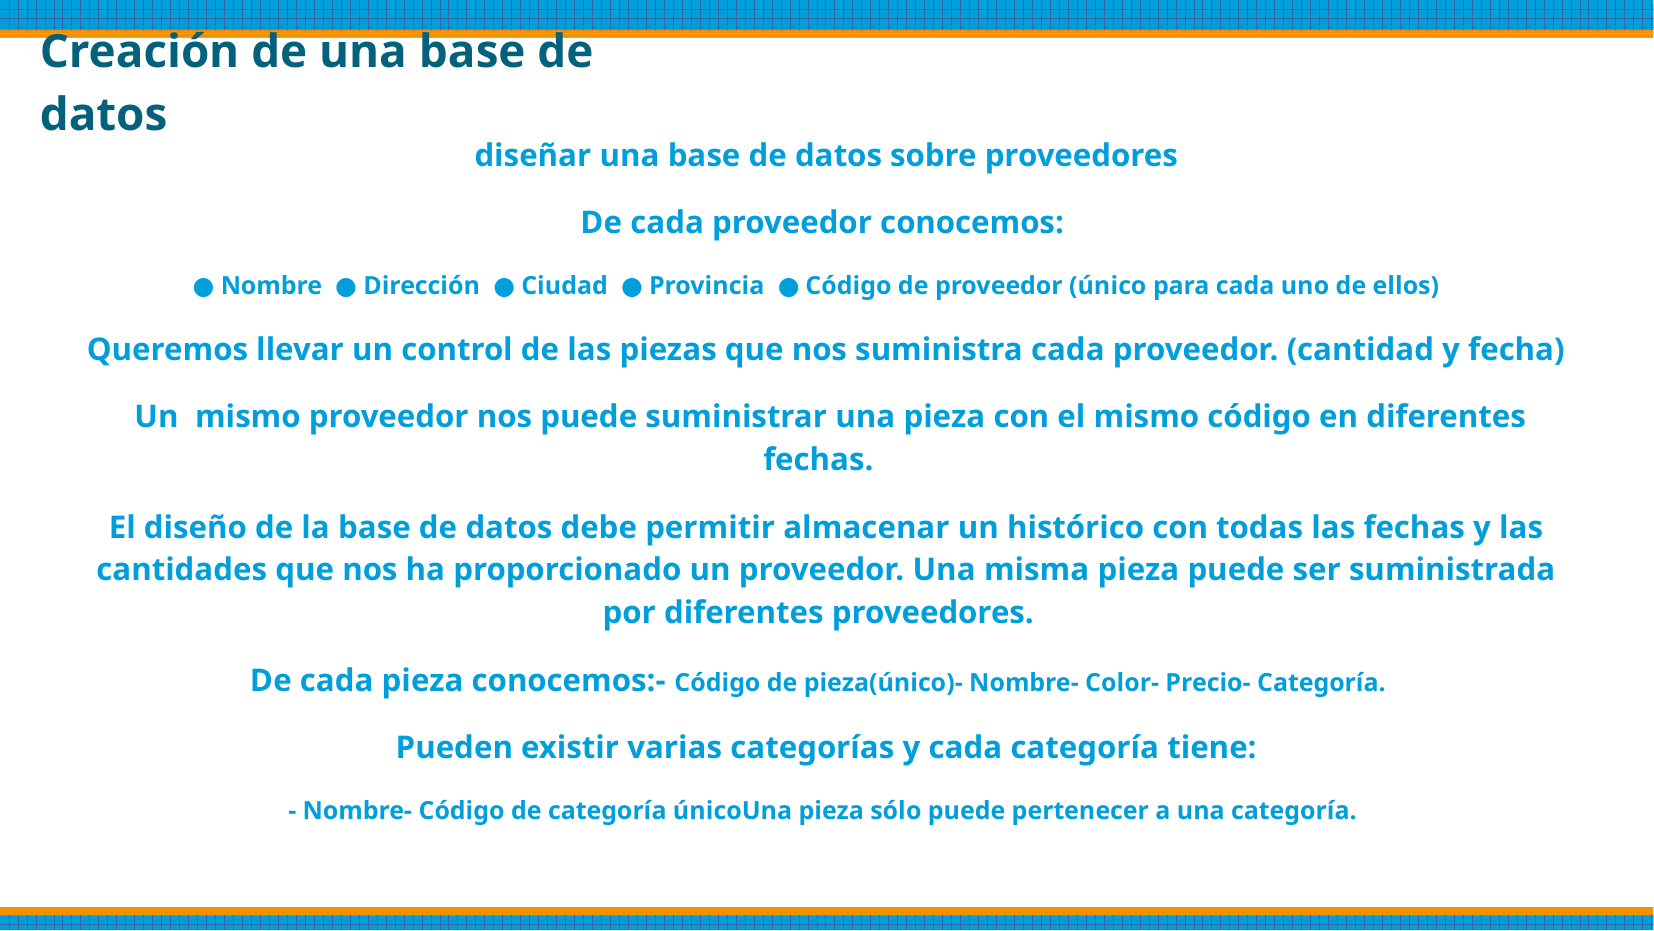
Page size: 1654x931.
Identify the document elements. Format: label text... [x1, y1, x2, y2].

text_box Creación de una base de datos [33, 44, 739, 119]
subtitle diseñar una base de datos sobre proveedores De cada proveedor conocemos: ● Nombre ● Dirección ● Ciudad ● Provincia ● Código de proveedor (único para cada uno de ellos) Queremos llevar un control de las piezas que nos suministra cada proveedor. (cantidad y fecha) Un mismo proveedor nos puede suministrar una pieza con el mismo código en diferentes fechas. El diseño de la base de datos debe permitir almacenar un histórico con todas las fechas y las cantidades que nos ha proporcionado un proveedor. Una misma pieza puede ser suministrada por diferentes proveedores. De cada pieza conocemos:- Código de pieza(único)- Nombre- Color- Precio- Categoría. Pueden existir varias categorías y cada categoría tiene: - Nombre- Código de categoría únicoUna pieza sólo puede pertenecer a una categoría. [82, 59, 1571, 901]
